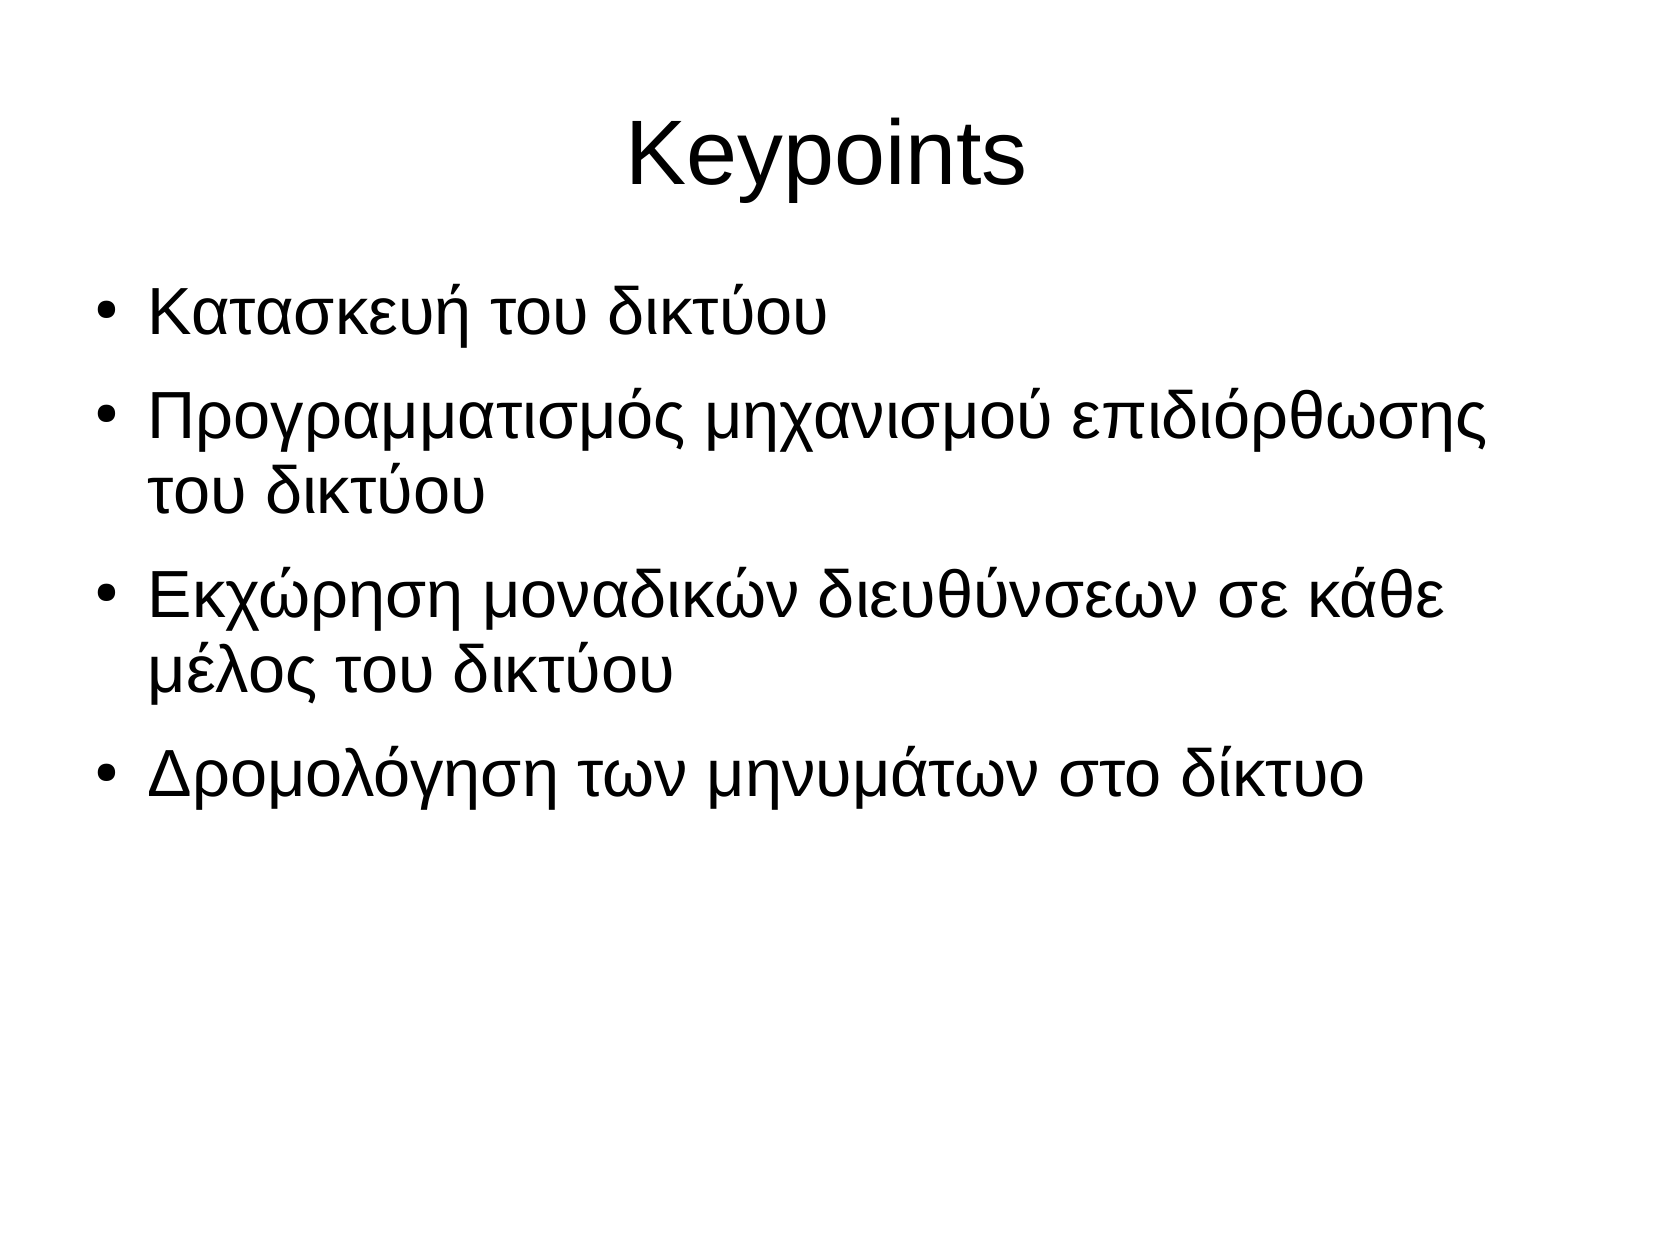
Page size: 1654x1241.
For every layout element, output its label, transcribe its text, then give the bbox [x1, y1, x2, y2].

list Κατασκευή του δικτύου Προγραμματισμός μηχανισμού επιδιόρθωσης του δικτύου Εκχώρηση μοναδικών διευθύνσεων σε κάθε μέλος του δικτύου Δρομολόγηση των μηνυμάτων στο δίκτυο [76, 274, 1565, 1093]
title Keypoints [82, 49, 1571, 257]
